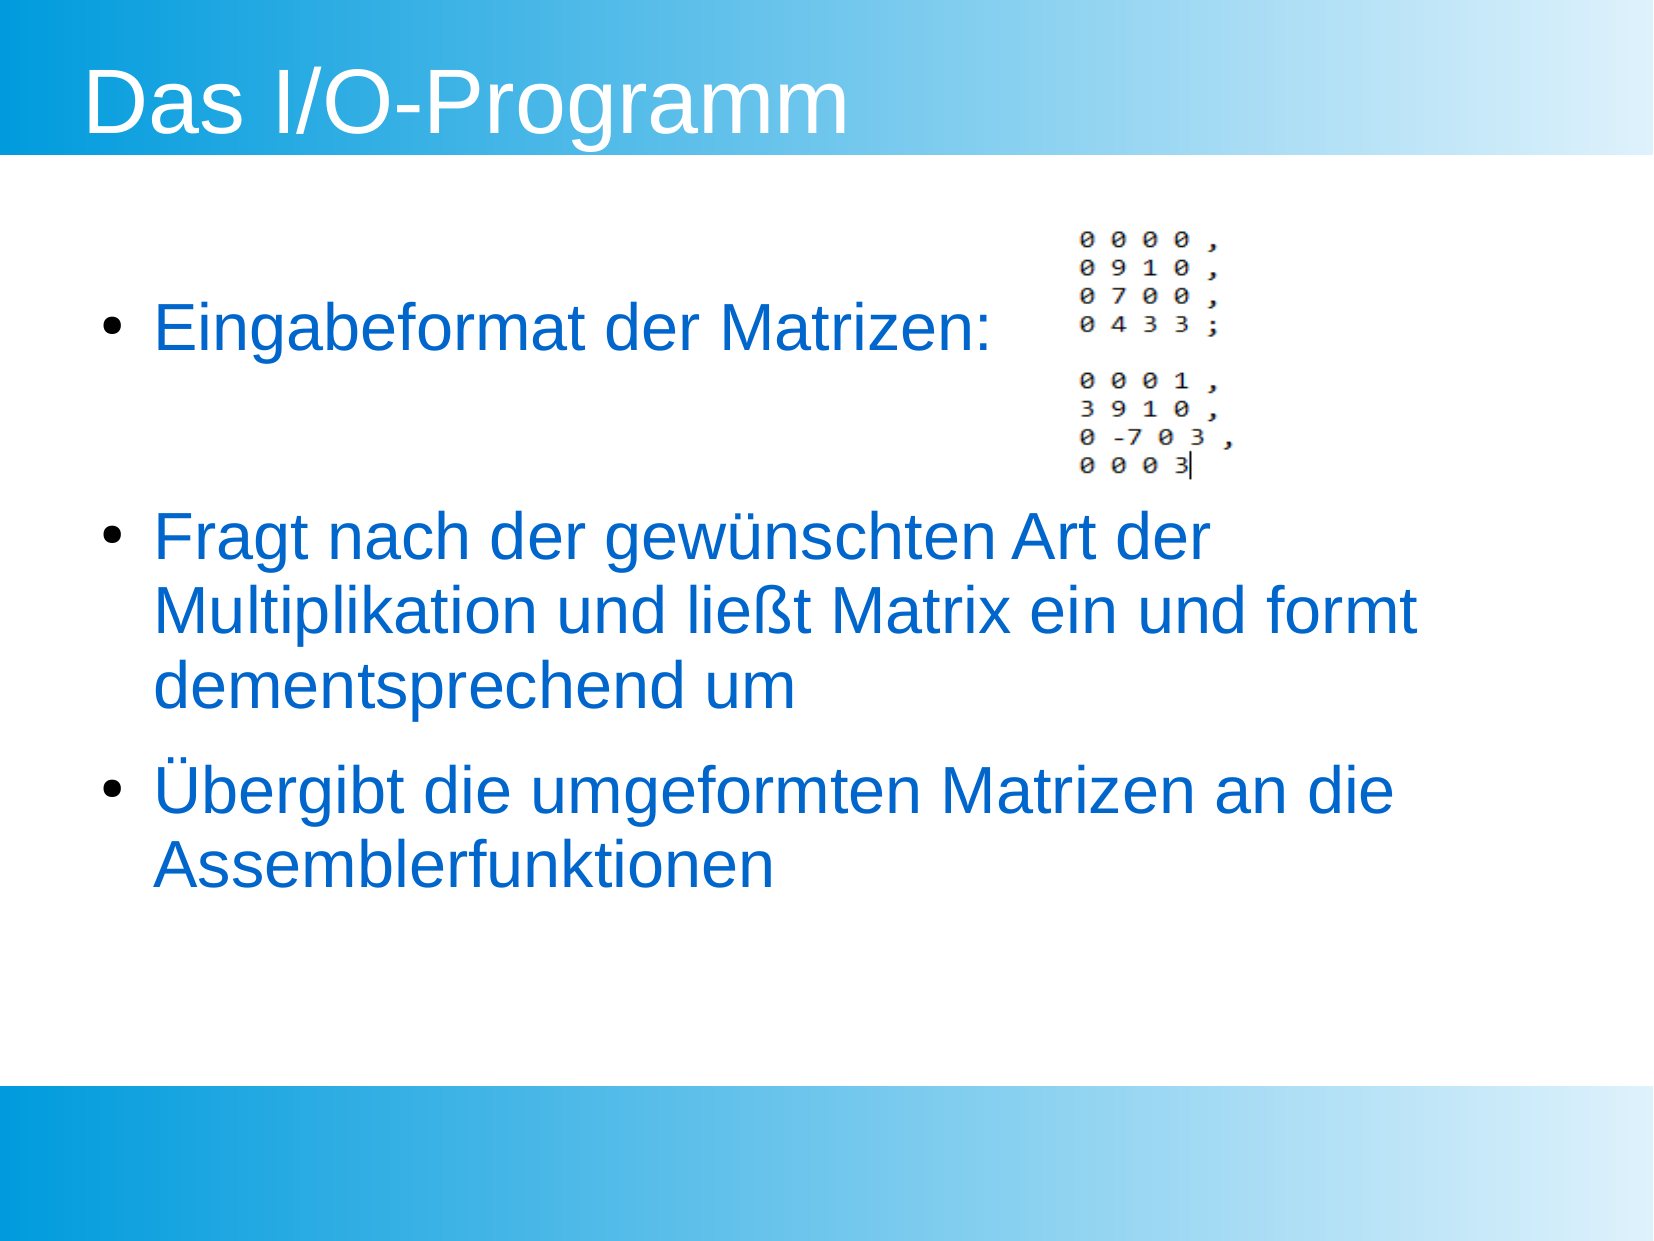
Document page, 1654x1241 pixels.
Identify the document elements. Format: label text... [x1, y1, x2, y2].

picture [1074, 224, 1241, 489]
title Das I/O-Programm [82, 49, 1571, 155]
list Eingabeformat der Matrizen: Fragt nach der gewünschten Art der Multiplikation und ließt Matrix ein und formt dementsprechend um Übergibt die umgeformten Matrizen an die Assemblerfunktionen [82, 290, 1571, 1010]
